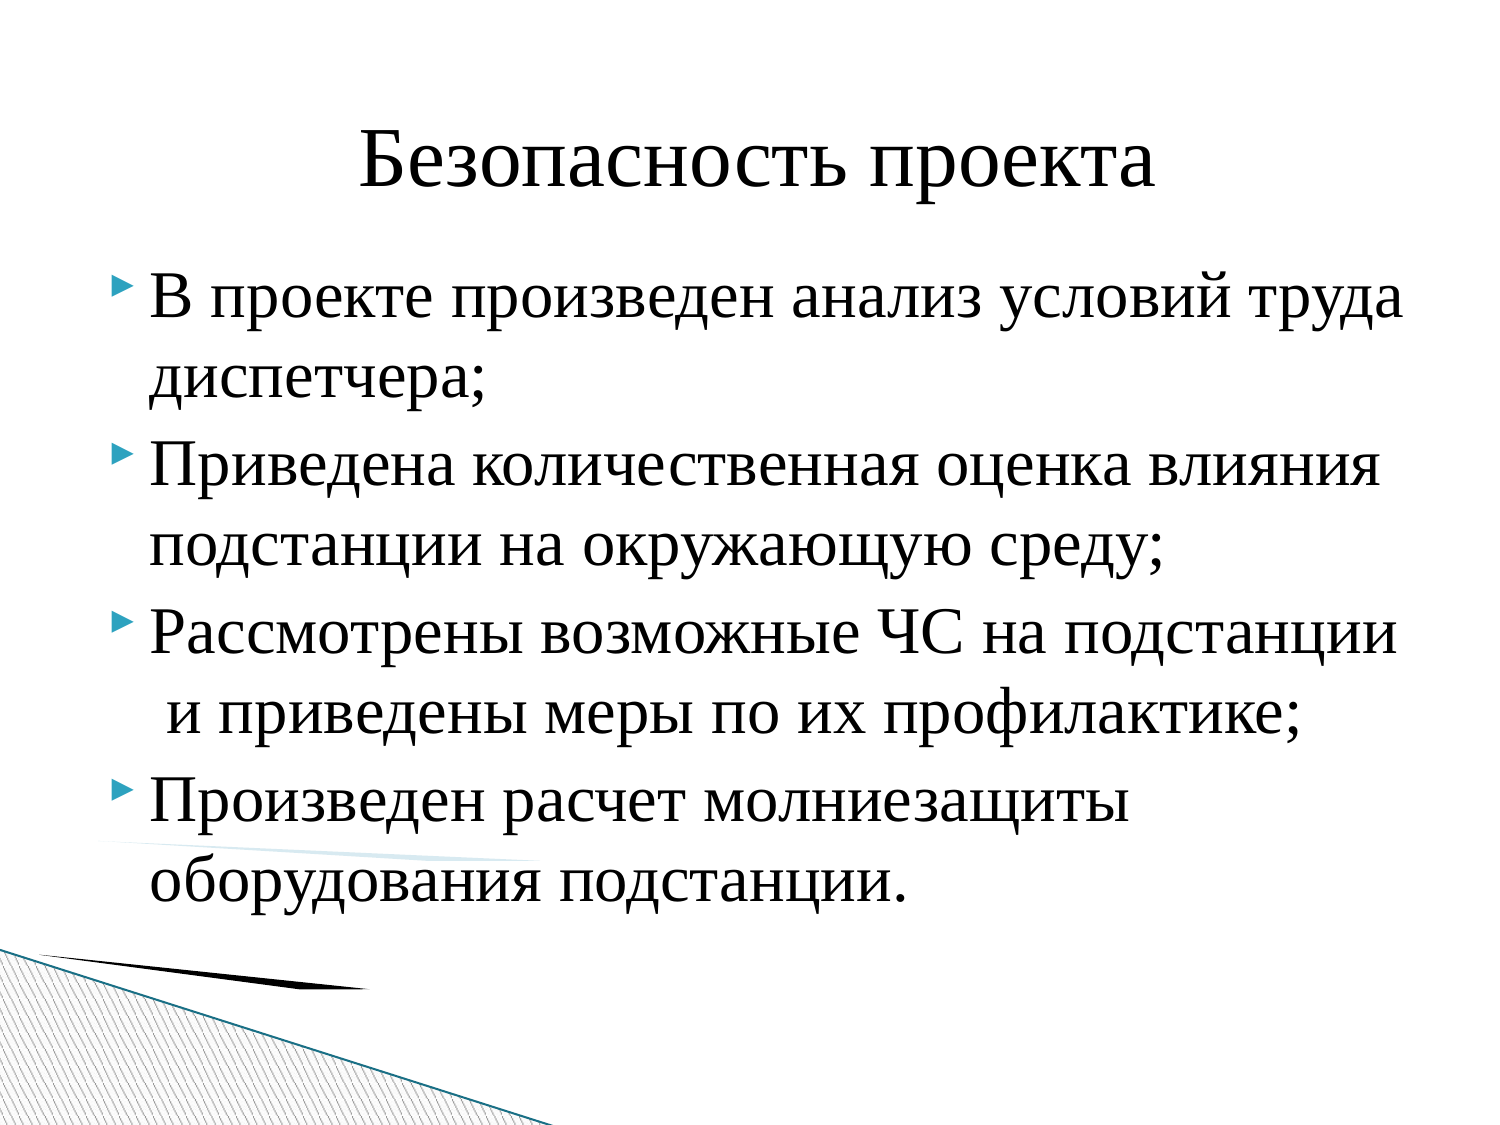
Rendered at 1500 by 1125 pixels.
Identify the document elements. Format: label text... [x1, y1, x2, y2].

picture [0, 952, 543, 1125]
list В проекте произведен анализ условий труда диспетчера; Приведена количественная оценка влияния подстанции на окружающую среду; Рассмотрены возможные ЧС на подстанции и приведены меры по их профилактике; Произведен расчет молниезащиты оборудования подстанции. [75, 260, 1425, 986]
title Безопасность проекта [75, 45, 1441, 260]
